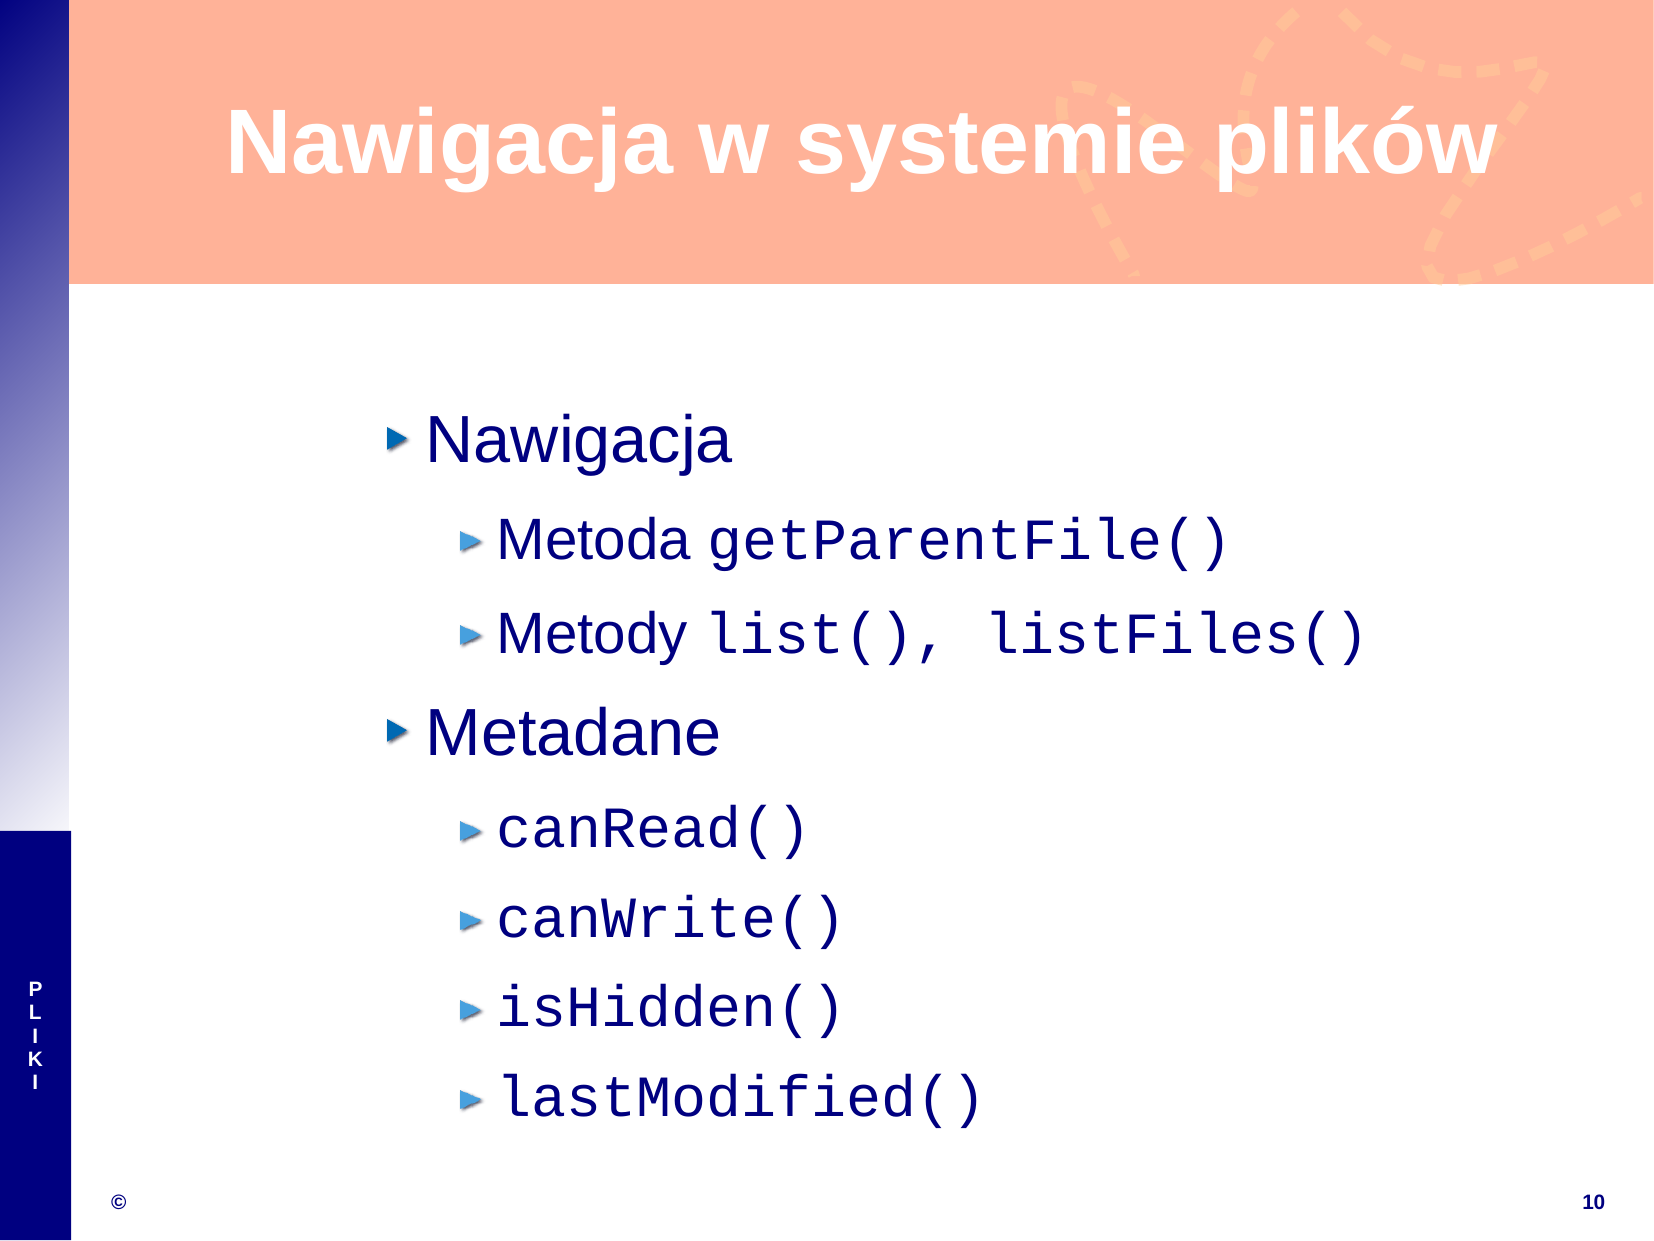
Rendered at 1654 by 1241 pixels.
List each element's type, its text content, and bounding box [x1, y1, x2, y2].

title Nawigacja w systemie plików [70, 37, 1654, 246]
list Nawigacja Metoda getParentFile() Metody list(), listFiles() Metadane canRead() canWrite() isHidden() lastModified() [354, 402, 1370, 1134]
text_box P L I K I [0, 830, 71, 1241]
